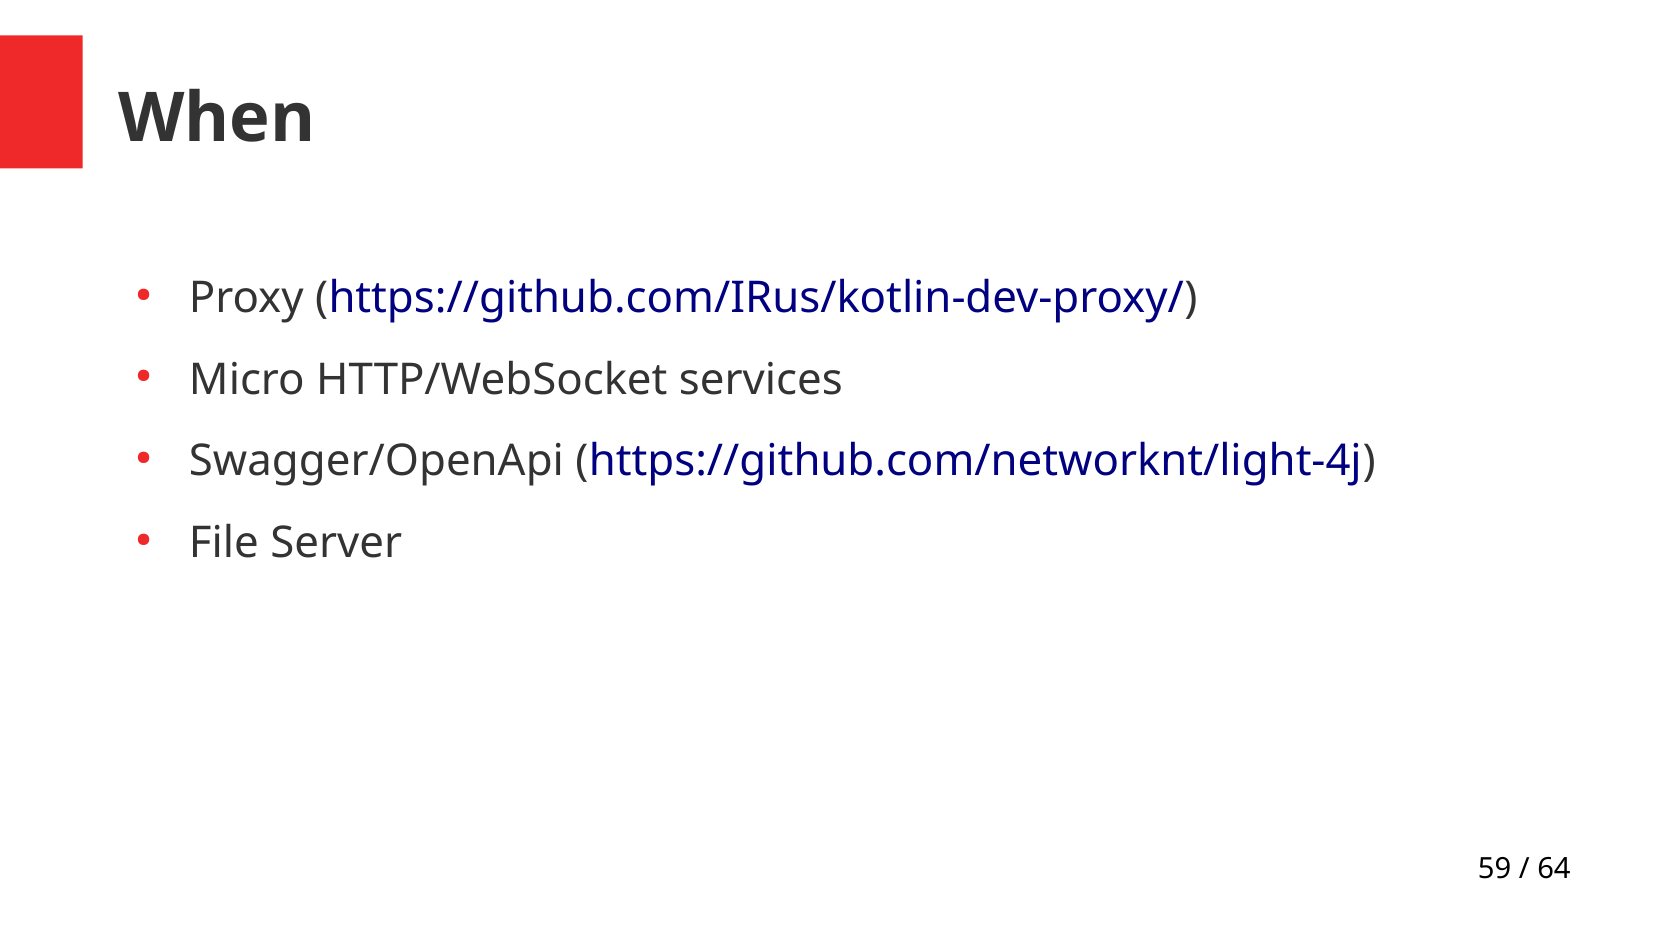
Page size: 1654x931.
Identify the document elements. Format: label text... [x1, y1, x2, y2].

list Proxy (https://github.com/IRus/kotlin-dev-proxy/) Micro HTTP/WebSocket services Swagger/OpenApi (https://github.com/networknt/light-4j) File Server [118, 265, 1536, 806]
title When [118, 37, 1571, 193]
